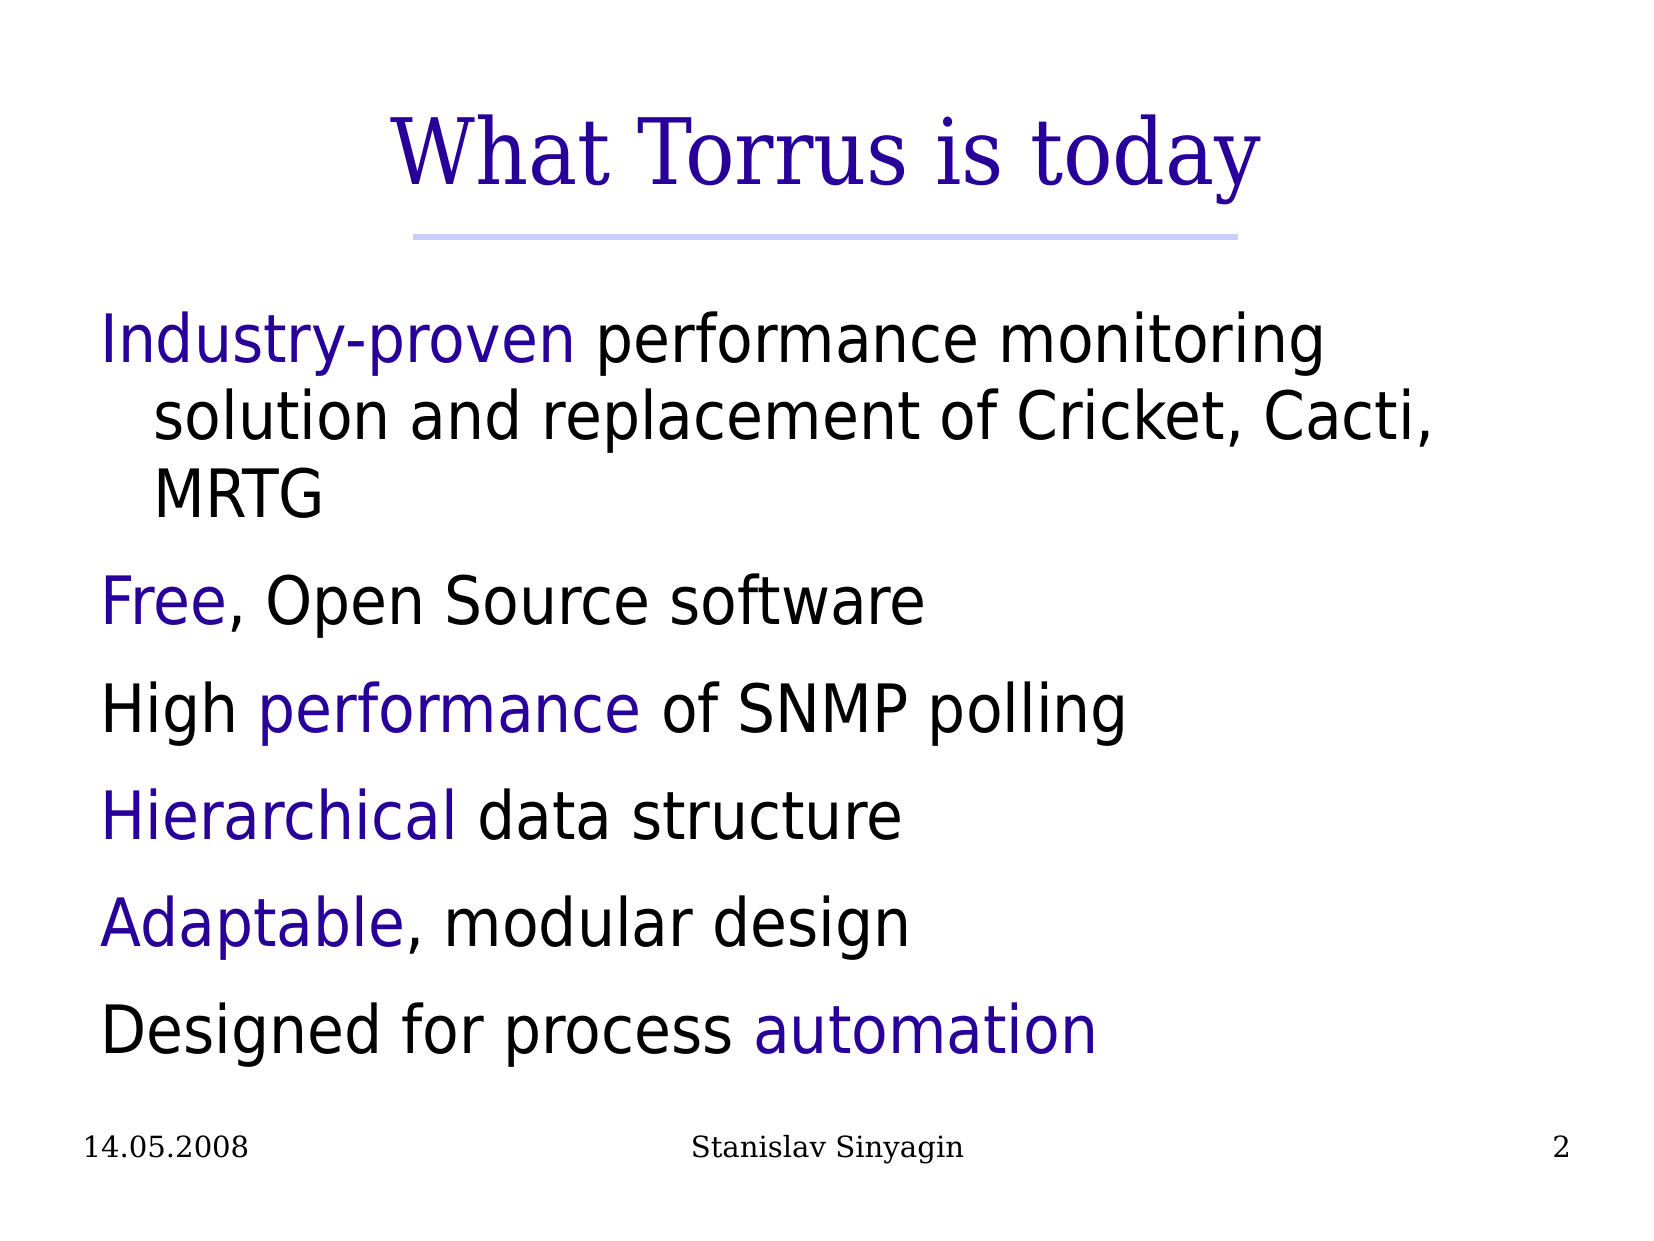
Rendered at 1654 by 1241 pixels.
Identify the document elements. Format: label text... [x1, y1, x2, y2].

list Industry-proven performance monitoring solution and replacement of Cricket, Cacti, MRTG Free, Open Source software High performance of SNMP polling Hierarchical data structure Adaptable, modular design Designed for process automation [82, 300, 1571, 1070]
title What Torrus is today [82, 49, 1571, 257]
